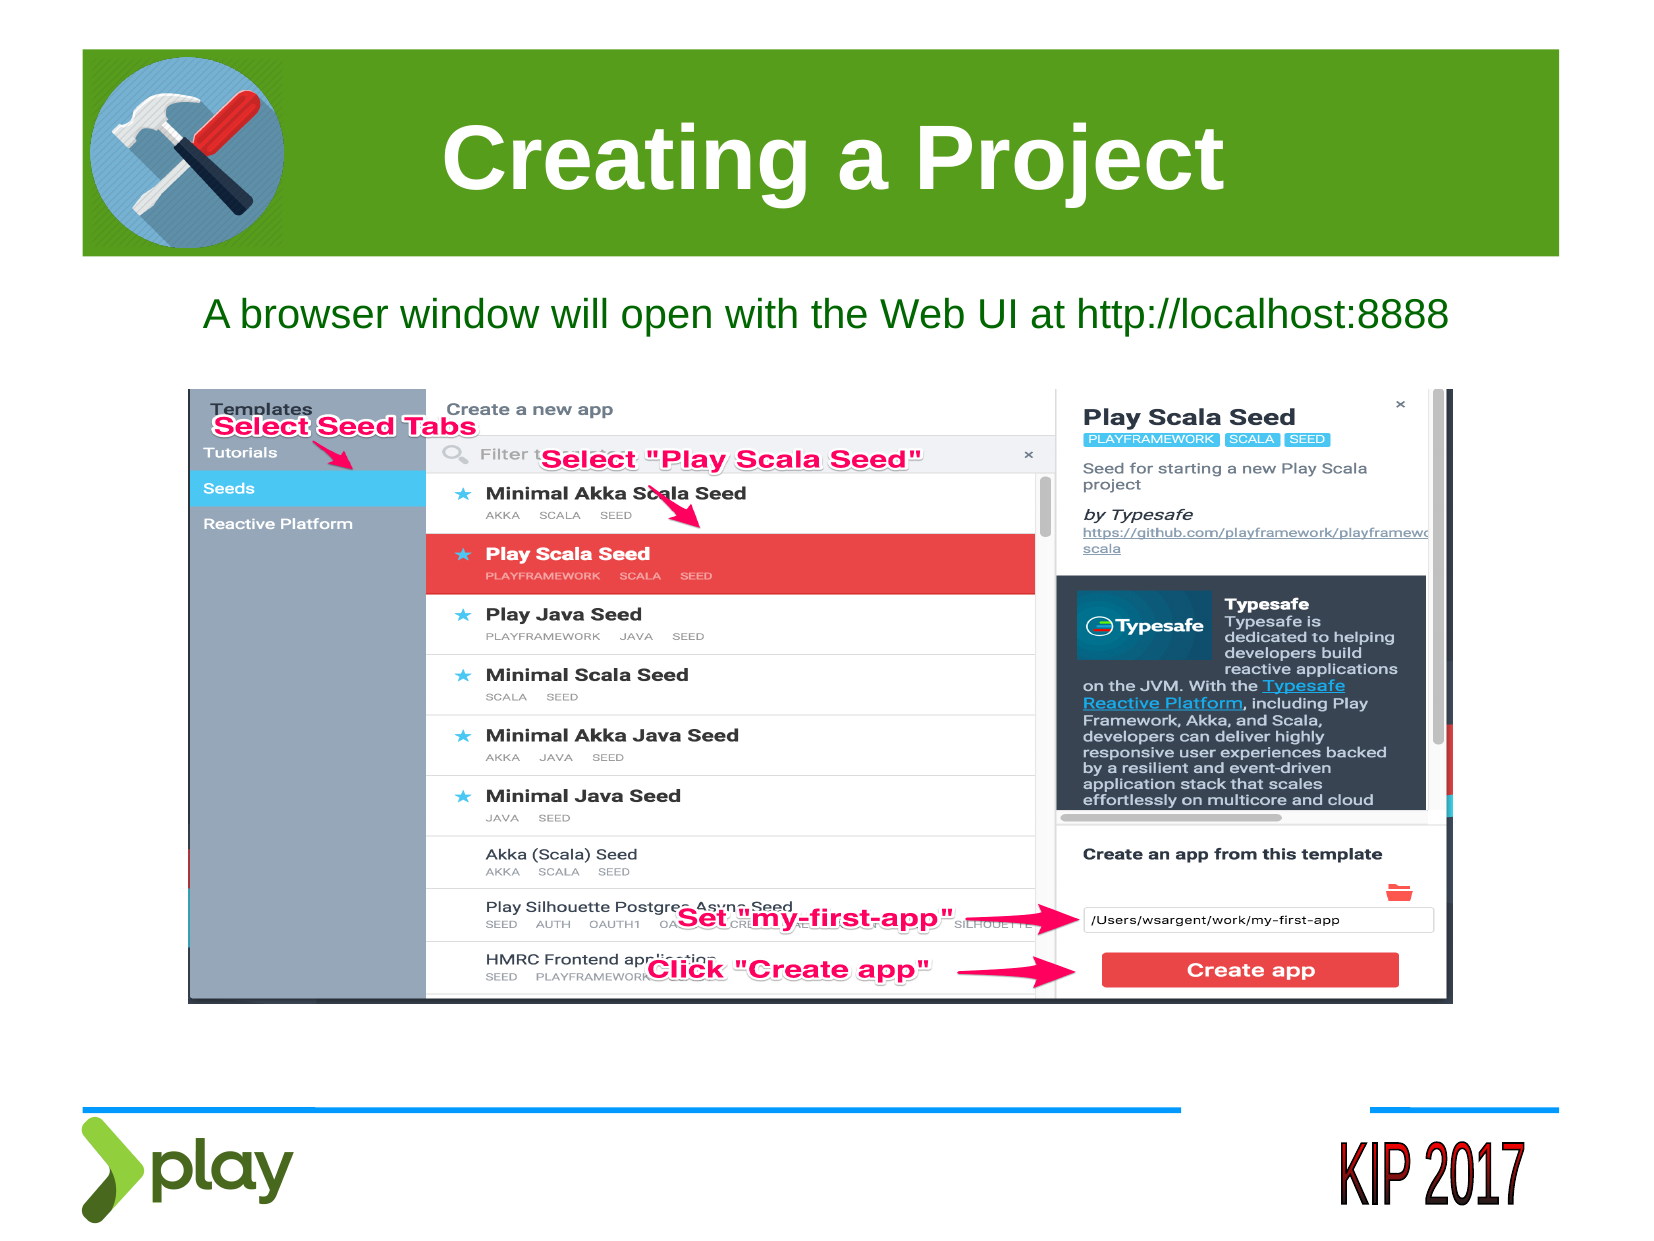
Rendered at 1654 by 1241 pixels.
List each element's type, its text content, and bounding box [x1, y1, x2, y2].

picture [188, 389, 1453, 1004]
text_box A browser window will open with the Web UI at http://localhost:8888 [94, 283, 1548, 378]
title Creating a Project [82, 49, 1560, 257]
picture [90, 57, 284, 249]
picture [68, 1111, 302, 1229]
